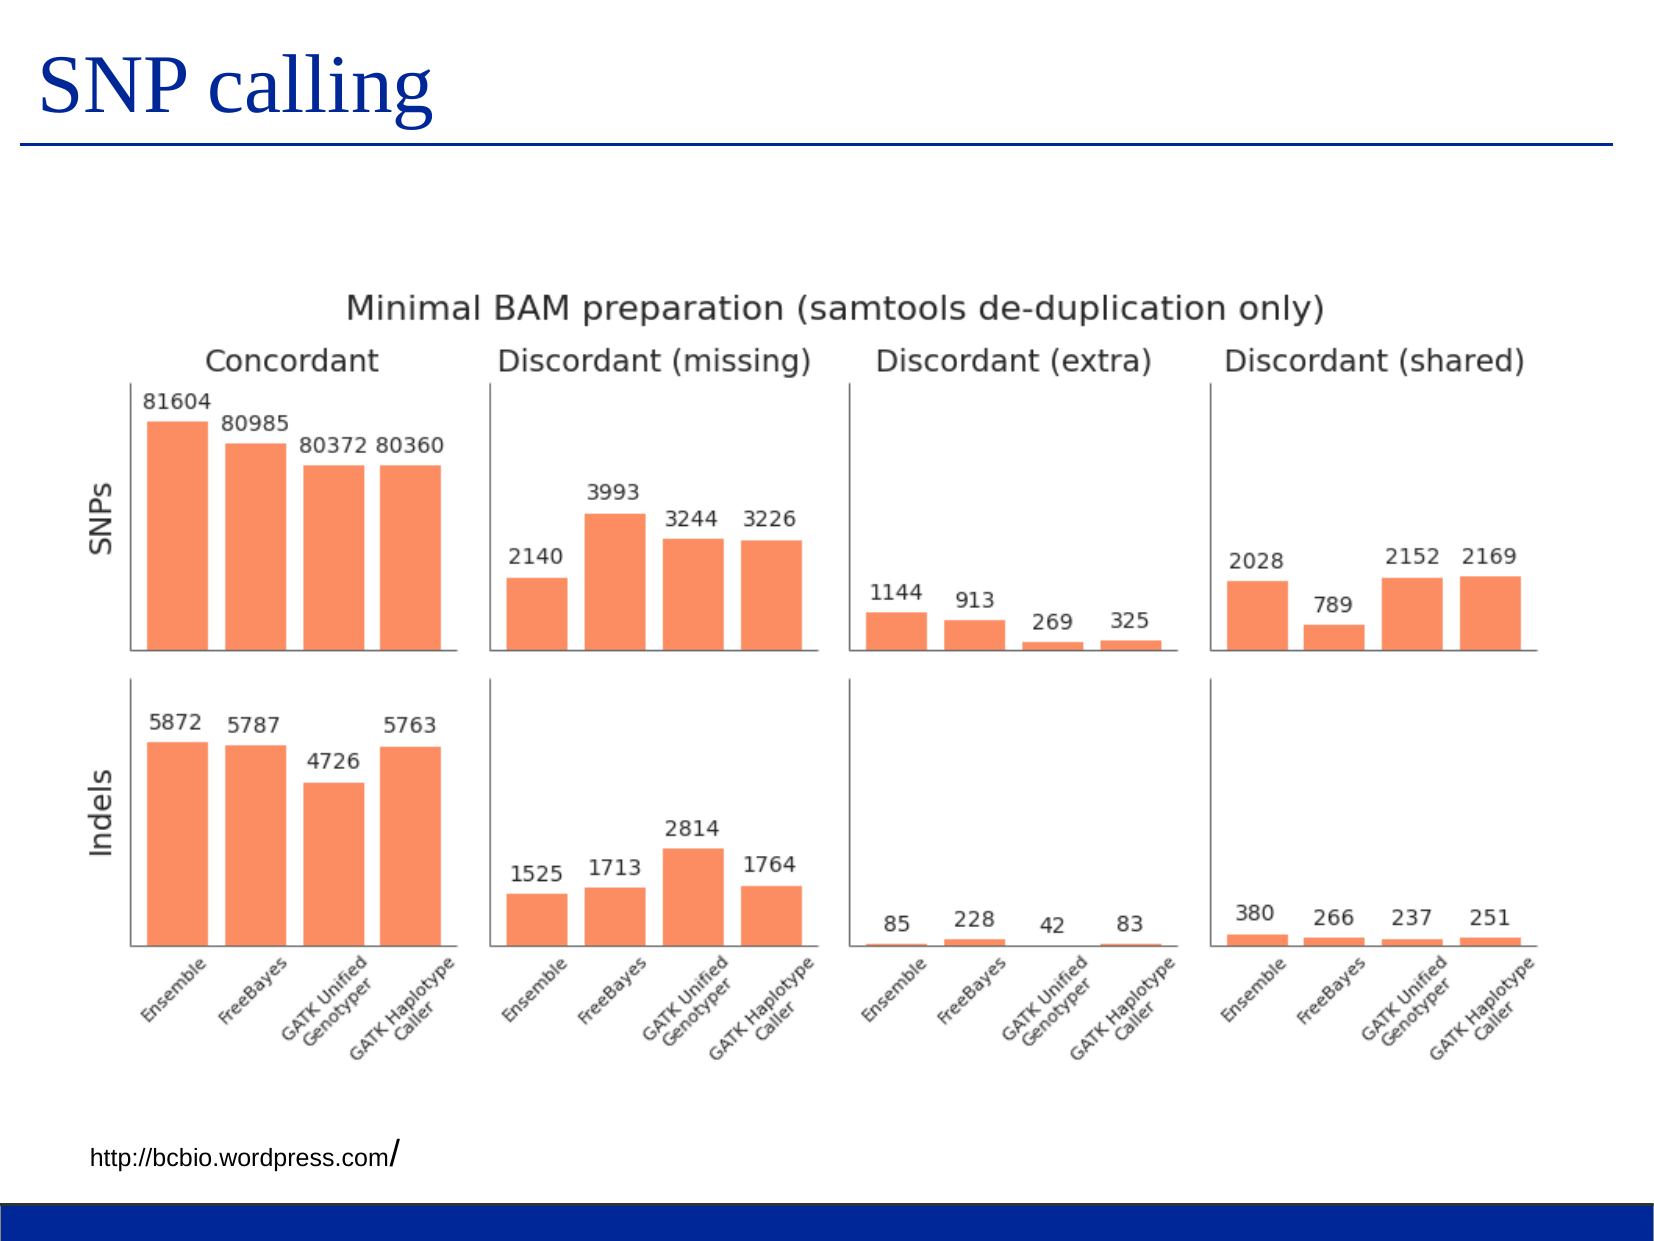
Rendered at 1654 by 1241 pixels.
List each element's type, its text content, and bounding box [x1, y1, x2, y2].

title SNP calling [37, 0, 1609, 188]
text_box http://bcbio.wordpress.com/ [75, 1125, 415, 1182]
picture [52, 281, 1615, 1063]
